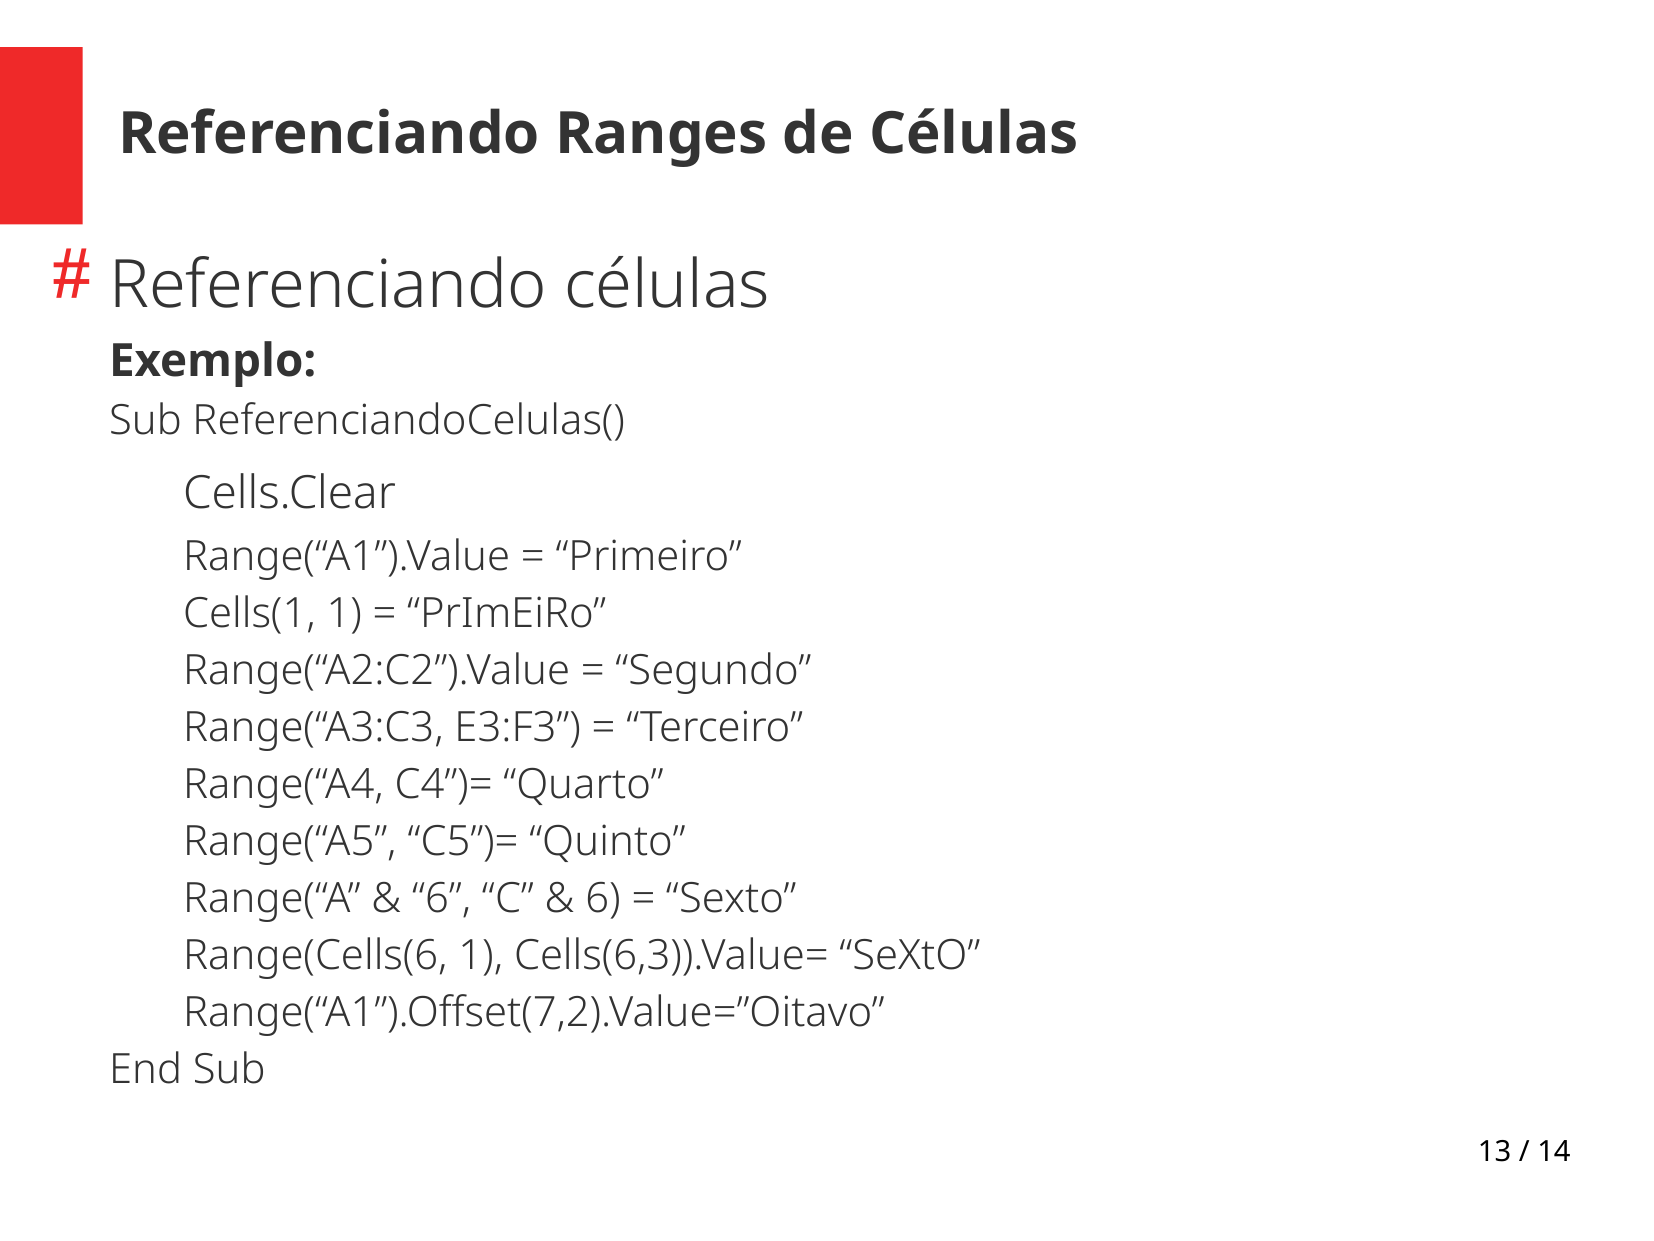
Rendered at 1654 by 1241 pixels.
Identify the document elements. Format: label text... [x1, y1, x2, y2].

title Referenciando Ranges de Células [118, 49, 1571, 213]
list Referenciando células Exemplo: Sub ReferenciandoCelulas() Cells.Clear Range(“A1”).Value = “Primeiro” Cells(1, 1) = “PrImEiRo” Range(“A2:C2”).Value = “Segundo” Range(“A3:C3, E3:F3”) = “Terceiro” Range(“A4, C4”)= “Quarto” Range(“A5”, “C5”)= “Quinto” Range(“A” & “6”, “C” & 6) = “Sexto” Range(Cells(6, 1), Cells(6,3)).Value= “SeXtO” Range(“A1”).Offset(7,2).Value=”Oitavo” End Sub [35, 236, 1607, 1111]
